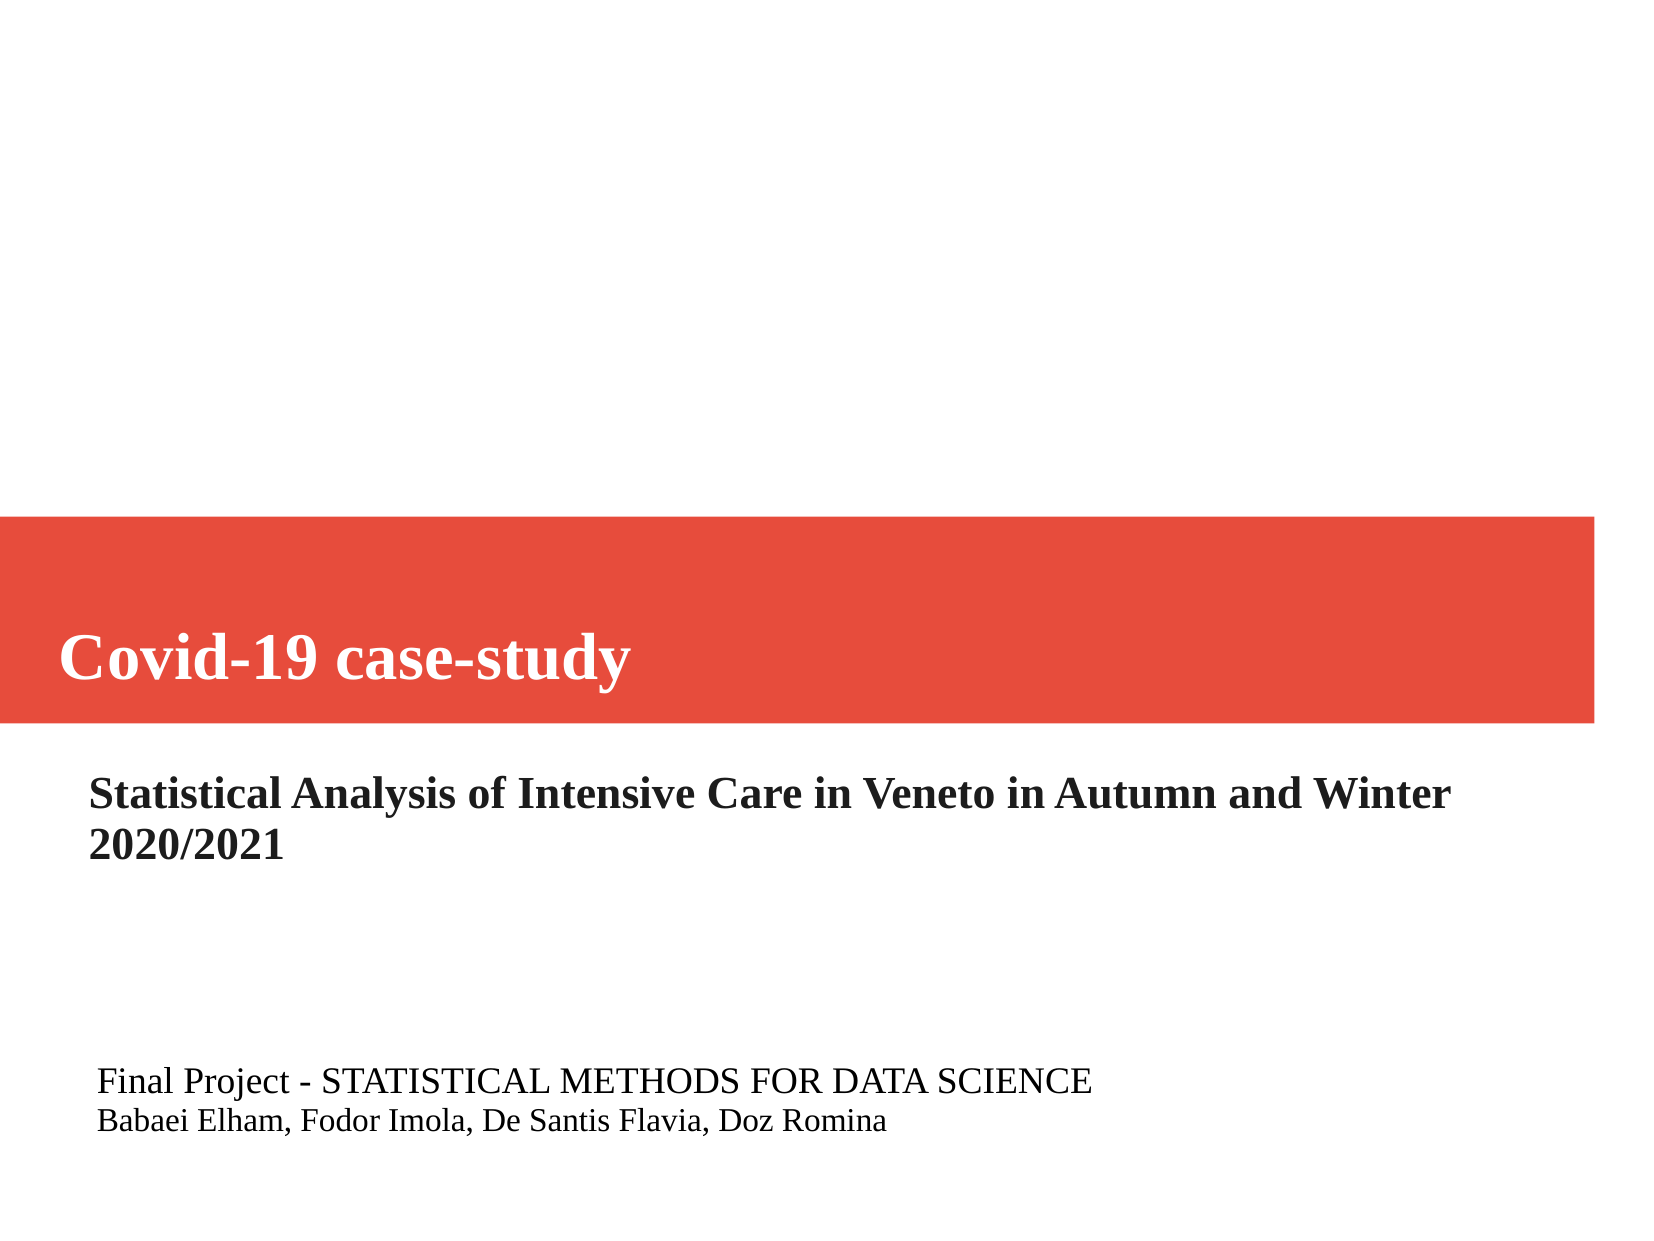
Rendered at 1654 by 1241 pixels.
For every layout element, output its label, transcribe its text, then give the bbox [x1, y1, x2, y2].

text_box Final Project - STATISTICAL METHODS FOR DATA SCIENCE Babaei Elham, Fodor Imola, De Santis Flavia, Doz Romina [82, 1011, 1182, 1171]
subtitle Statistical Analysis of Intensive Care in Veneto in Autumn and Winter 2020/2021 [88, 767, 1595, 1182]
title Covid-19 case-study [59, 546, 1595, 694]
